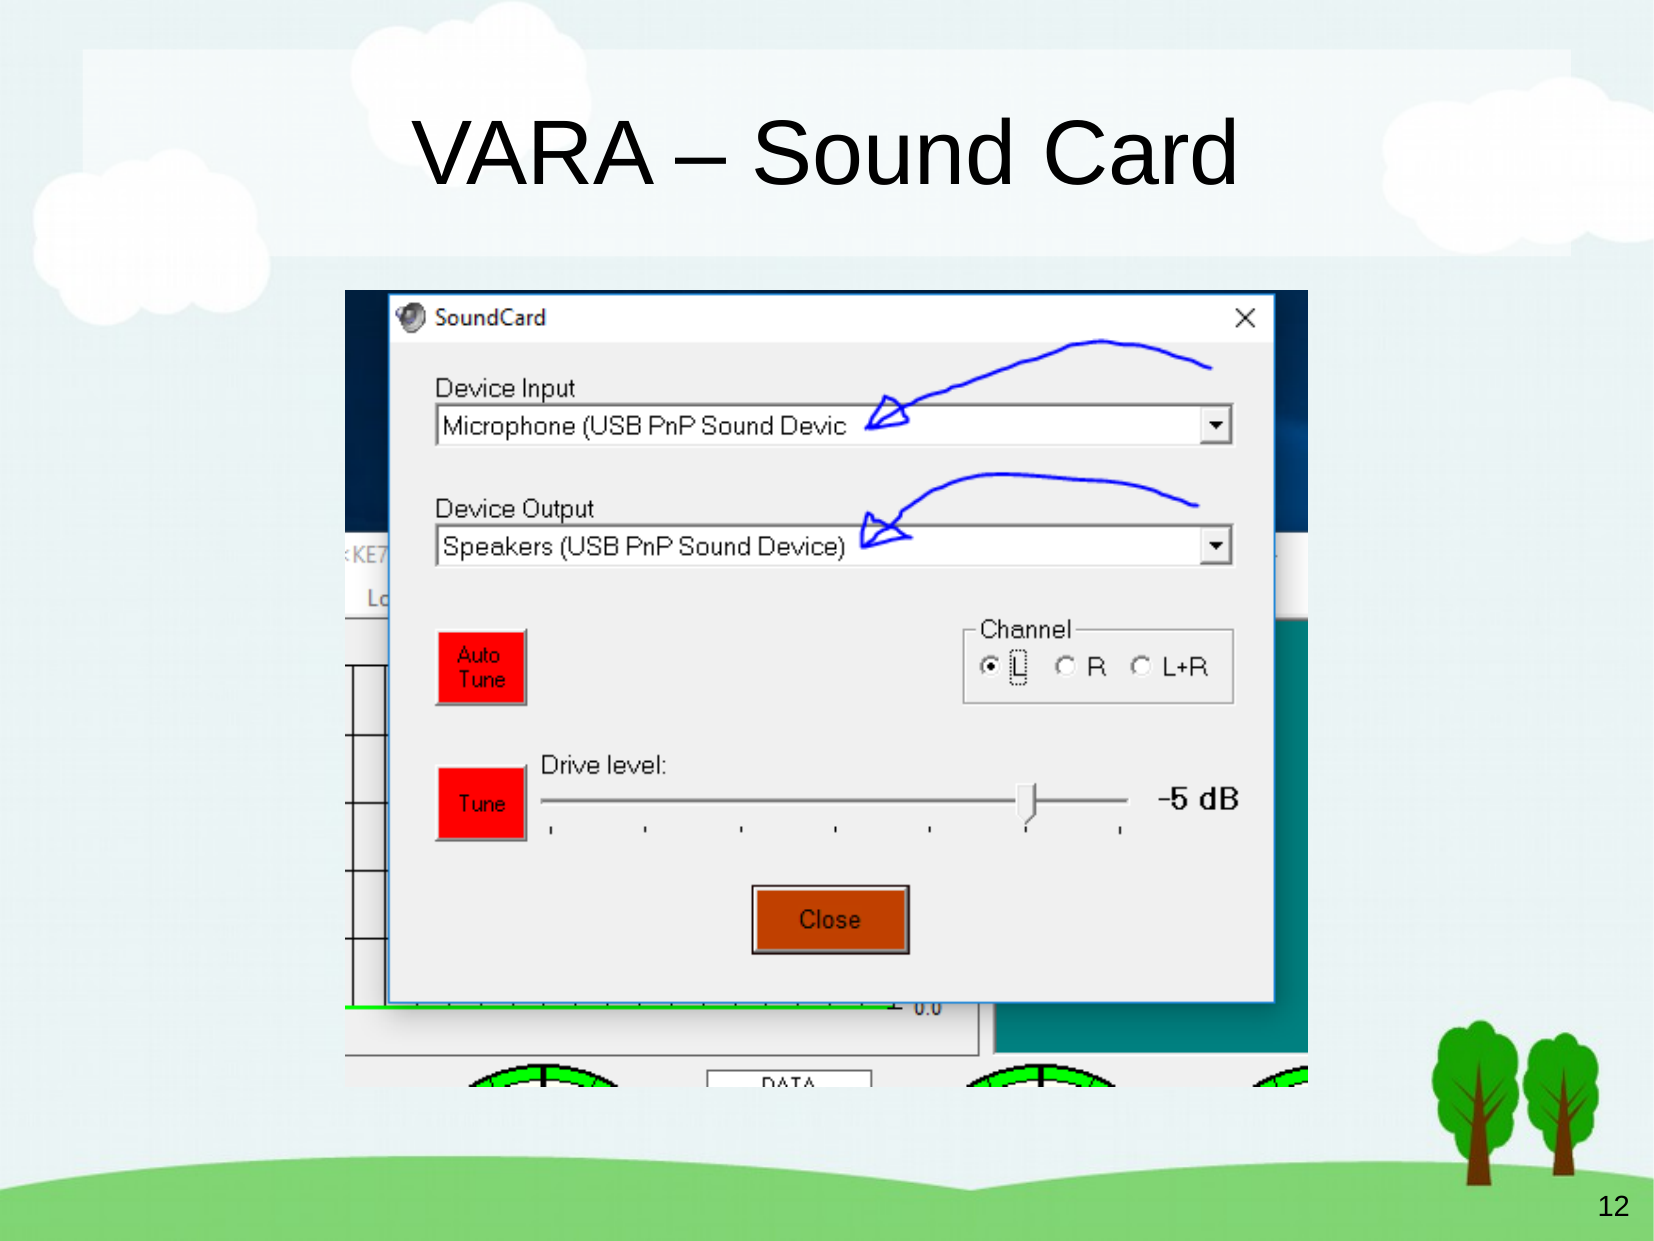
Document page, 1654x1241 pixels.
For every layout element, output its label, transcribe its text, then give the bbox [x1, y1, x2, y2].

title VARA – Sound Card [82, 49, 1571, 257]
picture [0, 0, 1654, 1241]
